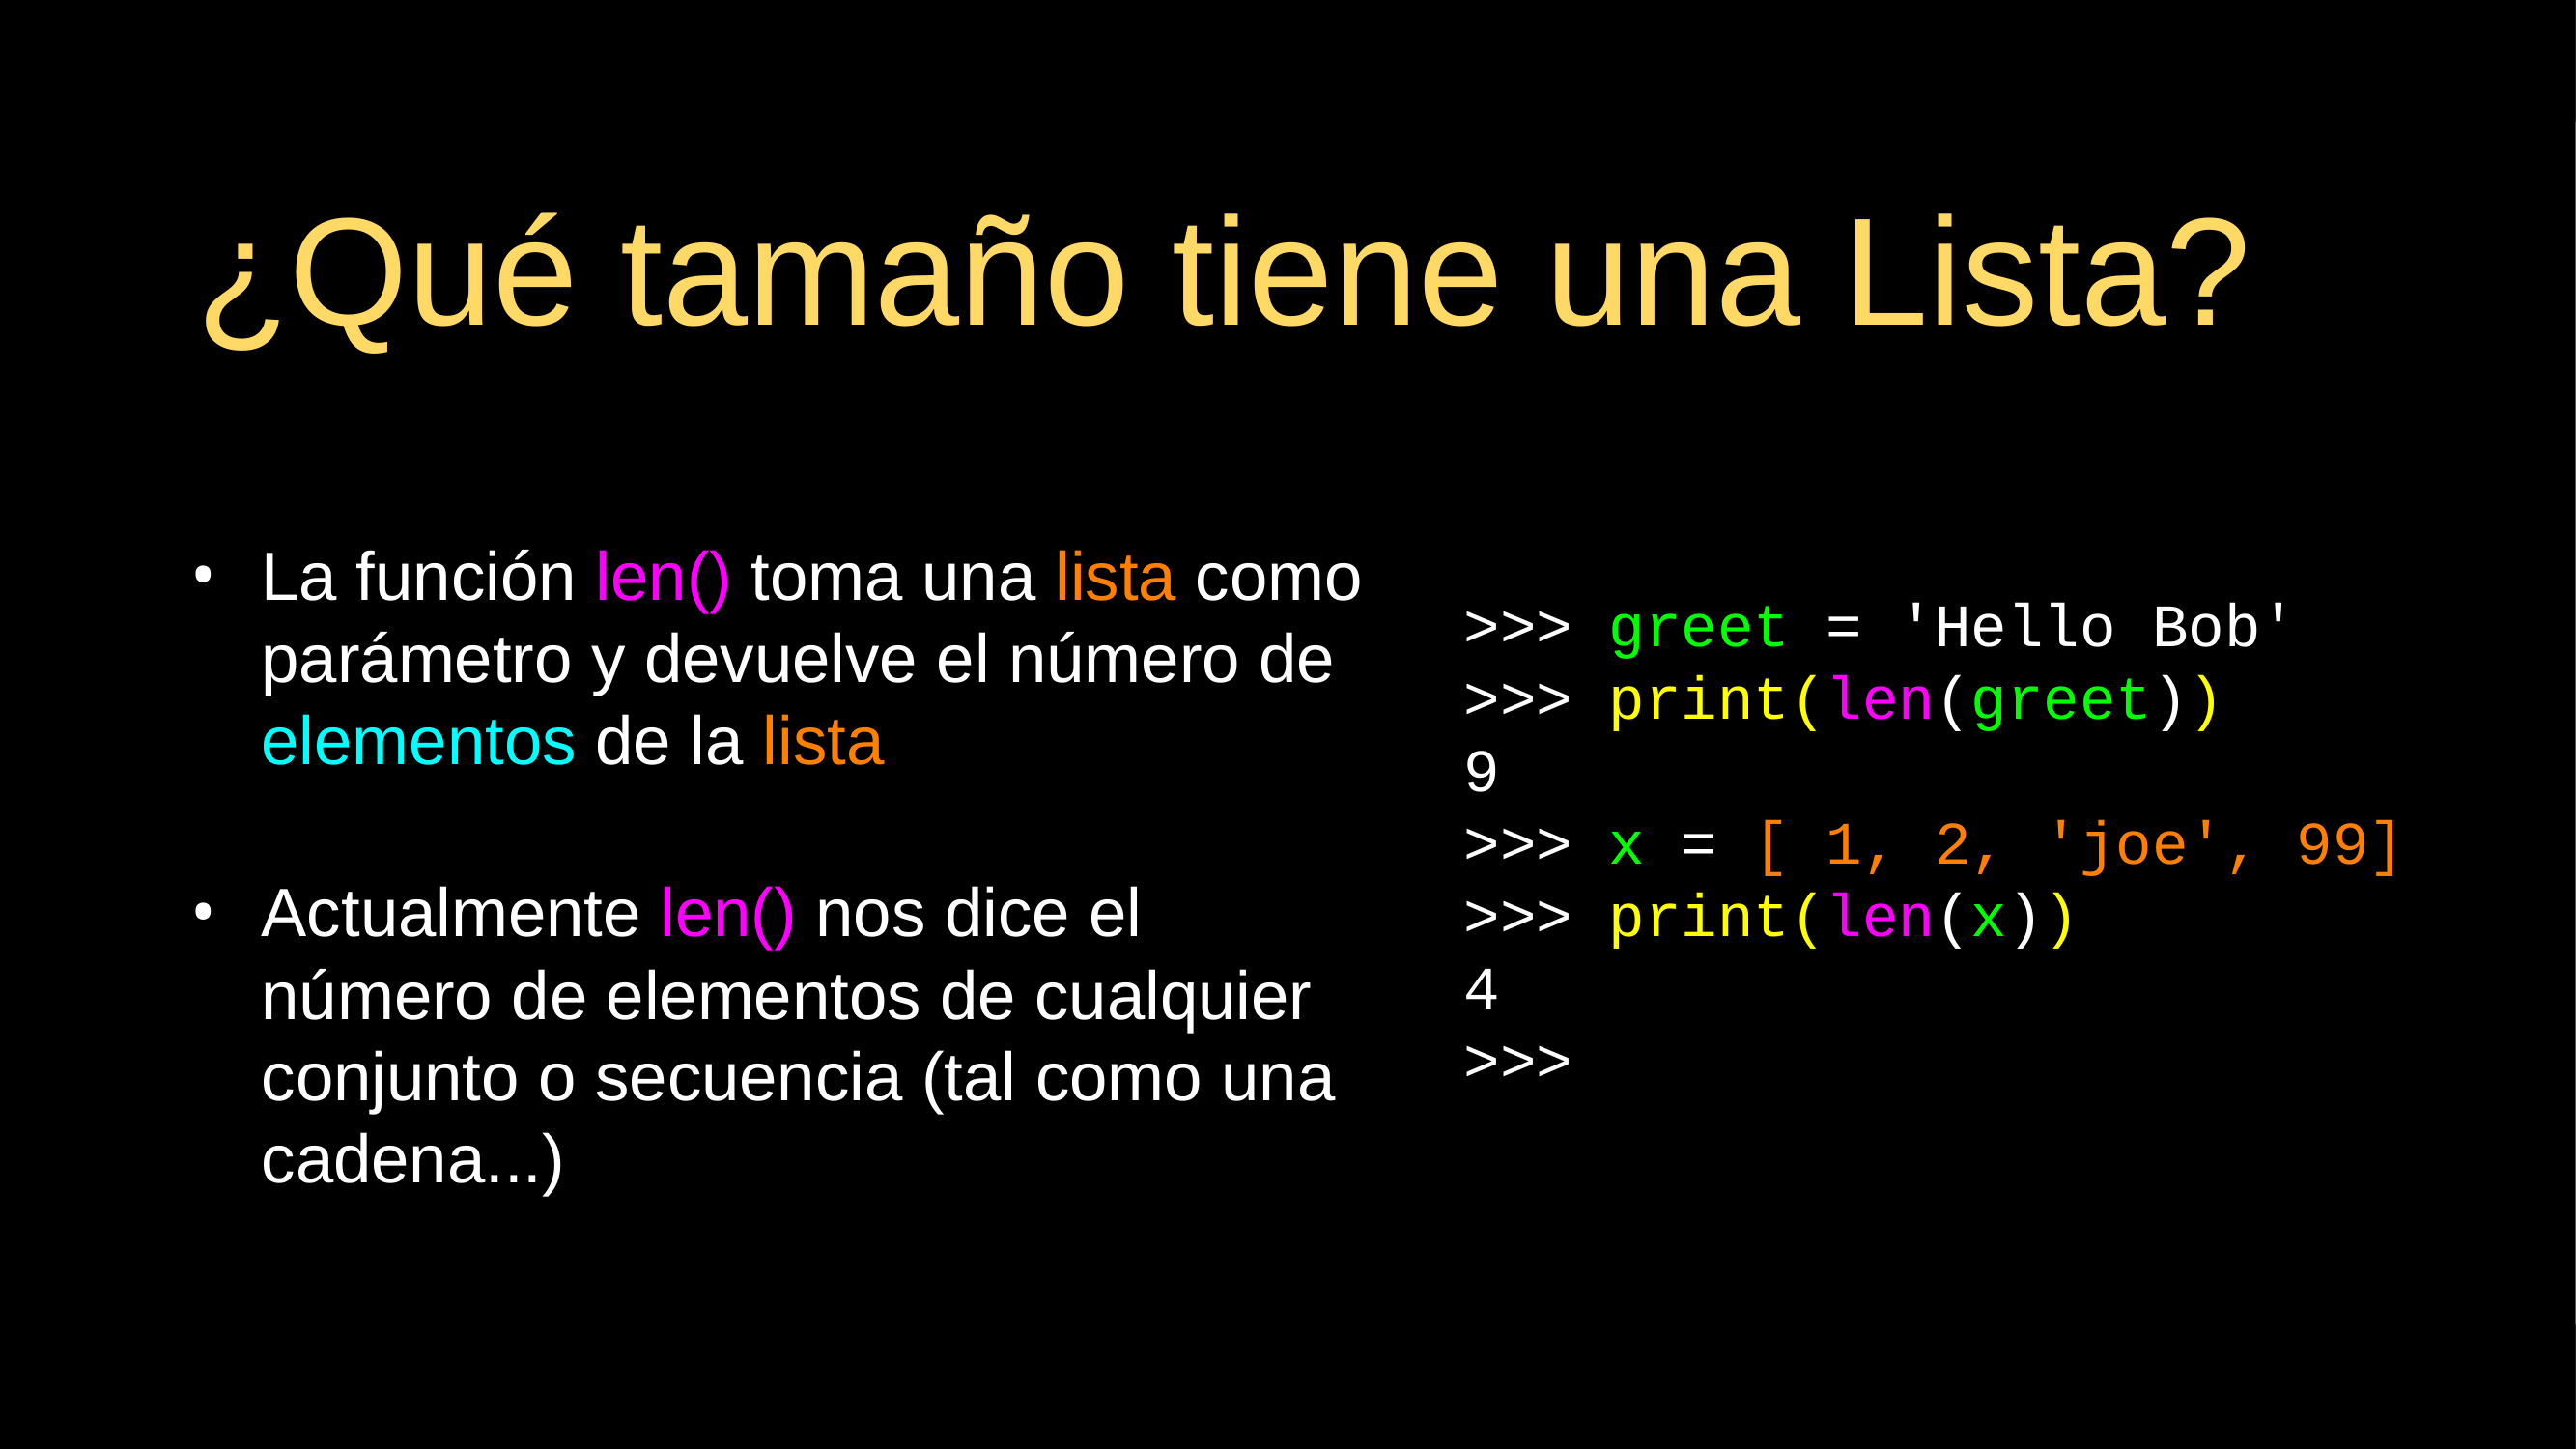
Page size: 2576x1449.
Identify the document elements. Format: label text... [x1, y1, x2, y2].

list La función len() toma una lista como parámetro y devuelve el número de elementos de la lista Actualmente len() nos dice el número de elementos de cualquier conjunto o secuencia (tal como una cadena...) [183, 412, 1370, 1317]
title ¿Qué tamaño tiene una Lista? [183, 125, 2266, 403]
text_box >>> greet = 'Hello Bob' >>> print(len(greet)) 9 >>> x = [ 1, 2, 'joe', 99] >>> print(len(x)) 4 >>> [1463, 561, 2434, 1192]
